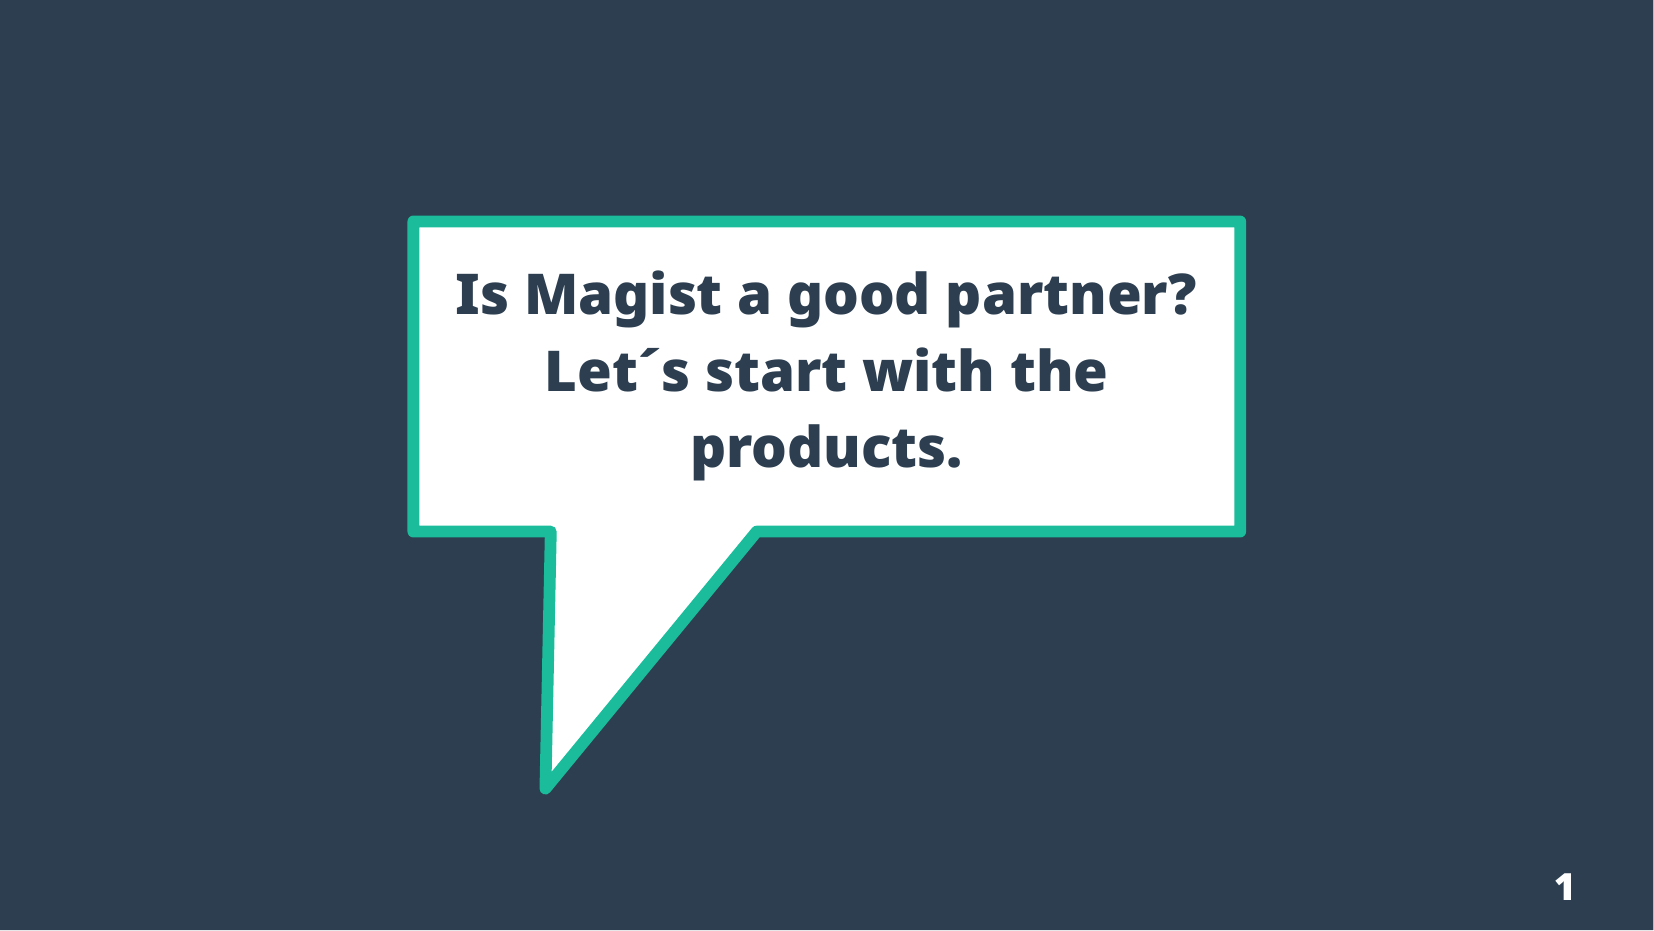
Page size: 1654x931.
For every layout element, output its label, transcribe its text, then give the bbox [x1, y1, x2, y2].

title Is Magist a good partner? Let´s start with the products. [442, 236, 1211, 502]
